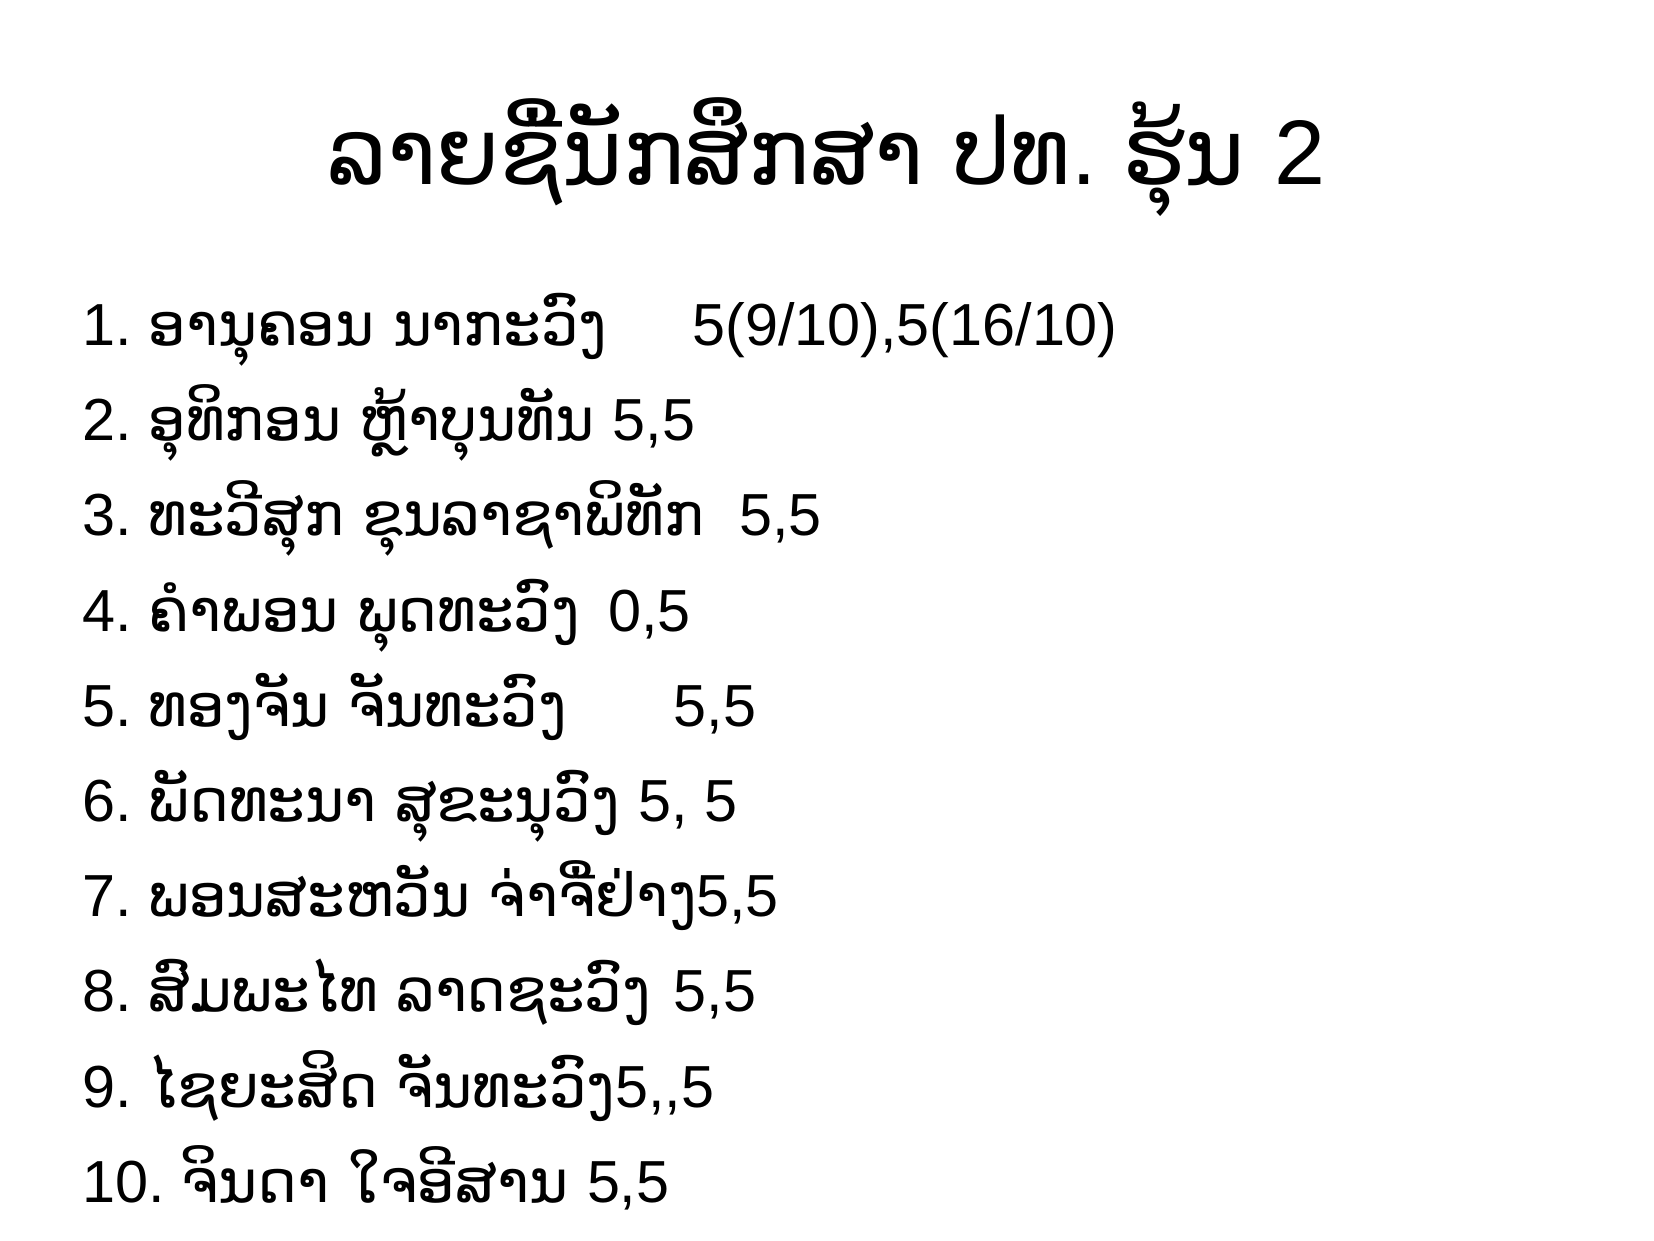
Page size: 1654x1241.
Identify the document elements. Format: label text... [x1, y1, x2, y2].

title ລາຍຊື່ນັກສຶກສາ ປທ. ຮຸ້ນ 2 [82, 49, 1571, 257]
list 1. ອານຸຄອນ ນາກະວົງ 5(9/10),5(16/10) 2. ອຸທິກອນ ຫຼ້າບຸນທັນ 5,5 3. ທະວີສຸກ ຂຸນລາຊາພິທັກ 5,5 4. ຄຳພອນ ພຸດທະວົງ 0,5 5. ທອງຈັນ‍‍‍‍ ຈັນທະວົງ 5,5 6. ພັດທະນາ ສຸຂະນຸວົງ 5, 5 7. ພອນສະຫວັນ ຈ່າຈື່ຢ່າງ5,5 8. ສົມພະໄທ ລາດຊະວົງ 5,5 9. ໄຊຍະສິດ ຈັນທະວົງ5,,5 10. ຈິນດາ ໃຈອີສານ 5,5 [82, 290, 1571, 1229]
